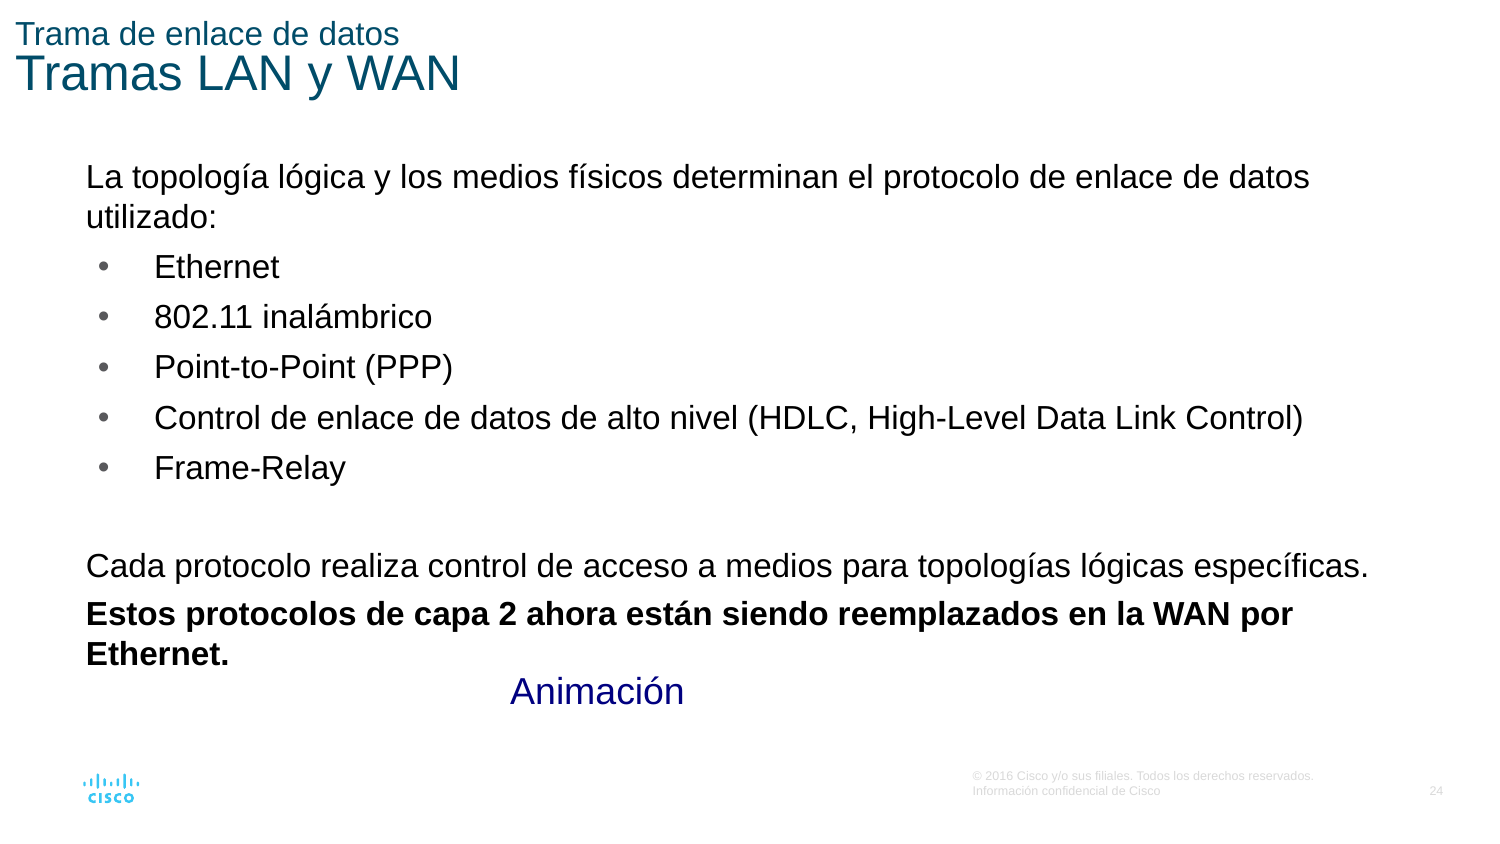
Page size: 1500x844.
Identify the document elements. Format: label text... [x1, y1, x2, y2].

title Trama de enlace de datos Tramas LAN y WAN [0, 0, 1369, 121]
list La topología lógica y los medios físicos determinan el protocolo de enlace de datos utilizado: Ethernet 802.11 inalámbrico Point-to-Point (PPP) Control de enlace de datos de alto nivel (HDLC, High-Level Data Link Control) Frame-Relay Cada protocolo realiza control de acceso a medios para topologías lógicas específicas. Estos protocolos de capa 2 ahora están siendo reemplazados en la WAN por Ethernet. [70, 147, 1430, 724]
text_box Animación [495, 663, 768, 739]
